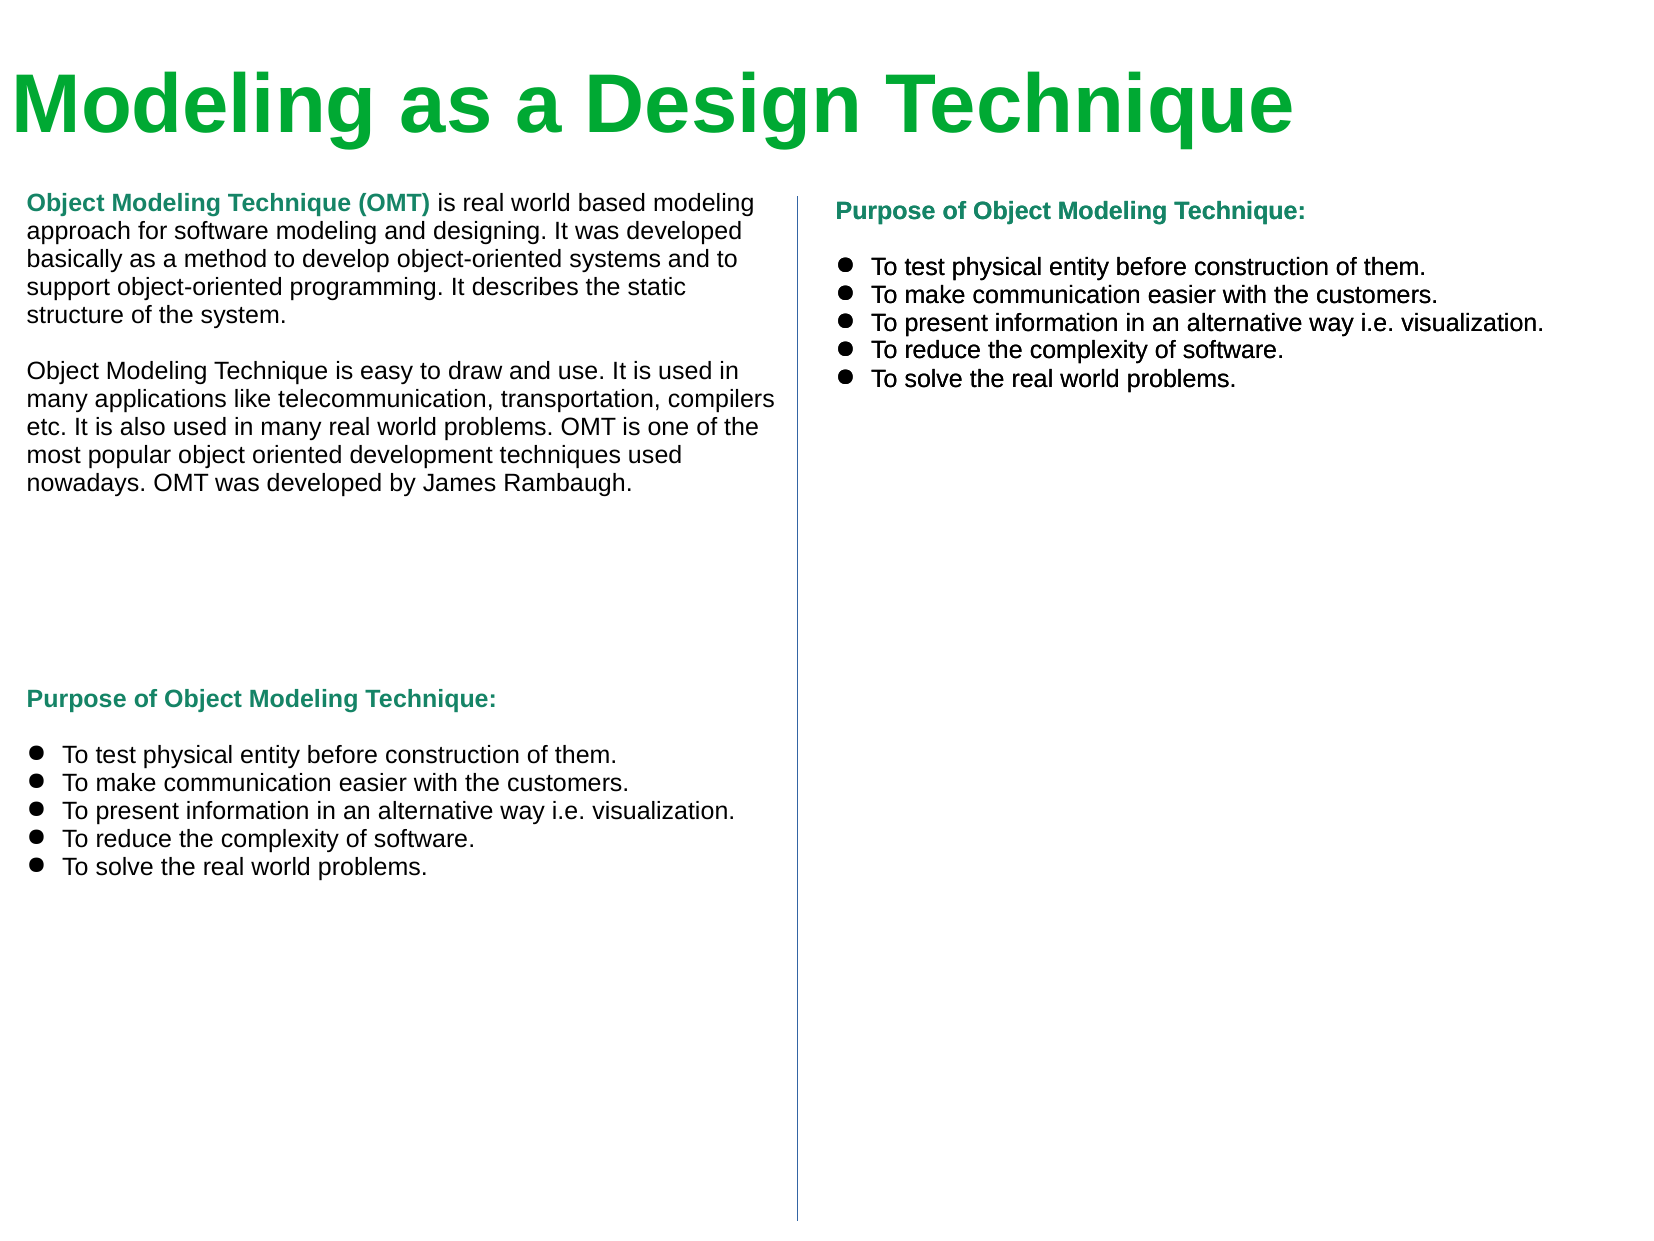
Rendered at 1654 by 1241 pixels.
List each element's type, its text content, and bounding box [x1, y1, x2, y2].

text_box Purpose of Object Modeling Technique: To test physical entity before construction of them. To make communication easier with the customers. To present information in an alternative way i.e. visualization. To reduce the complexity of software. To solve the real world problems. [11, 677, 797, 985]
title Modeling as a Design Technique [11, 10, 1565, 197]
text_box Purpose of Object Modeling Technique: To test physical entity before construction of them. To make communication easier with the customers. To present information in an alternative way i.e. visualization. To reduce the complexity of software. To solve the real world problems. [820, 188, 1607, 497]
text_box Object Modeling Technique (OMT) is real world based modeling approach for software modeling and designing. It was developed basically as a method to develop object-oriented systems and to support object-oriented programming. It describes the static structure of the system. Object Modeling Technique is easy to draw and use. It is used in many applications like telecommunication, transportation, compilers etc. It is also used in many real world problems. OMT is one of the most popular object oriented development techniques used nowadays. OMT was developed by James Rambaugh. [11, 181, 798, 630]
